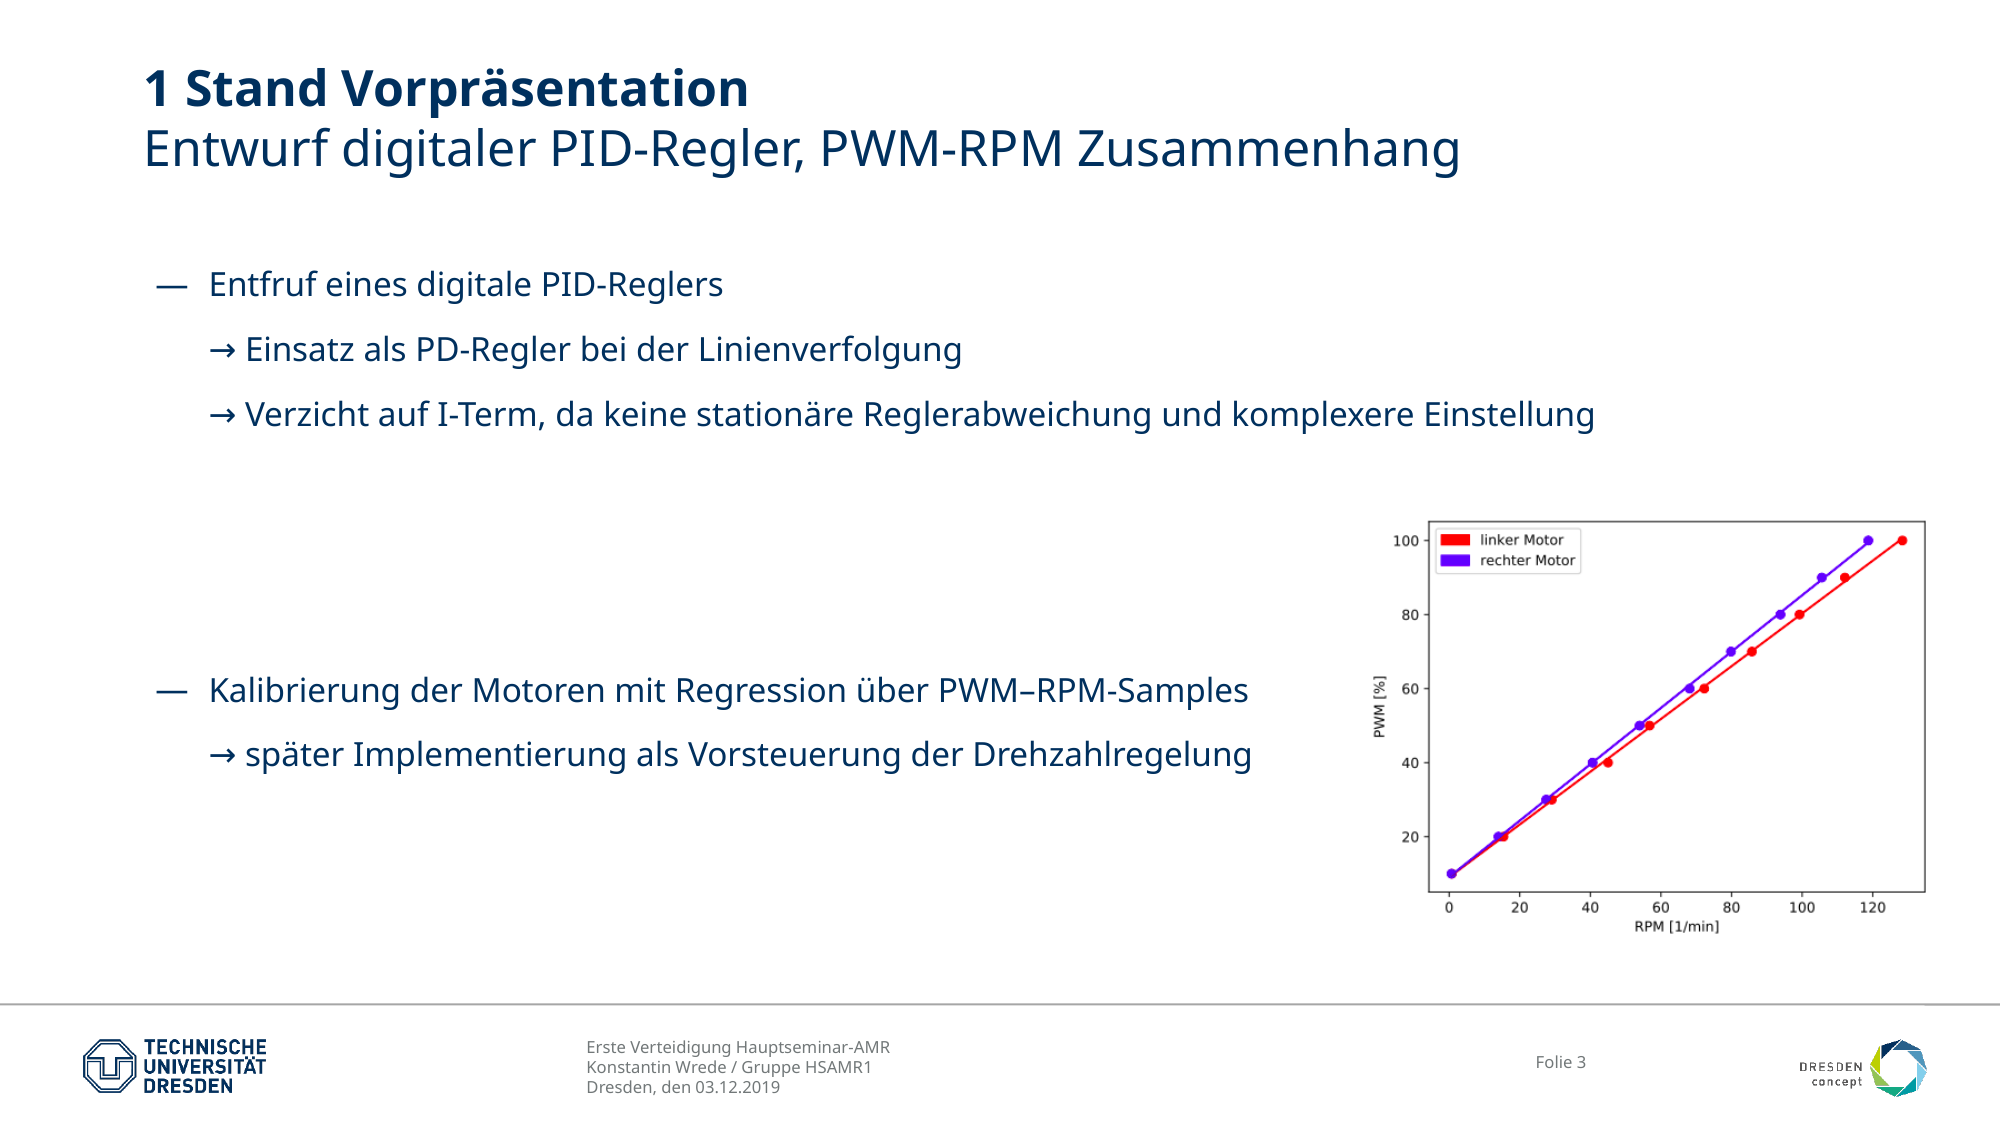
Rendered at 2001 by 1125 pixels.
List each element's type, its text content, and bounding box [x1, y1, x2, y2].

picture [83, 1039, 266, 1093]
title 1 Stand Vorpräsentation Entwurf digitaler PID-Regler, PWM-RPM Zusammenhang [143, 56, 1880, 169]
list Entfruf eines digitale PID-Reglers → Einsatz als PD-Regler bei der Linienverfolgung → Verzicht auf I-Term, da keine stationäre Reglerabweichung und komplexere Einstellung Kalibrierung der Motoren mit Regression über PWM–RPM-Samples → später Implementierung als Vorsteuerung der Drehzahlregelung [143, 198, 1861, 874]
picture [1349, 464, 1989, 945]
picture [1800, 1039, 1927, 1097]
